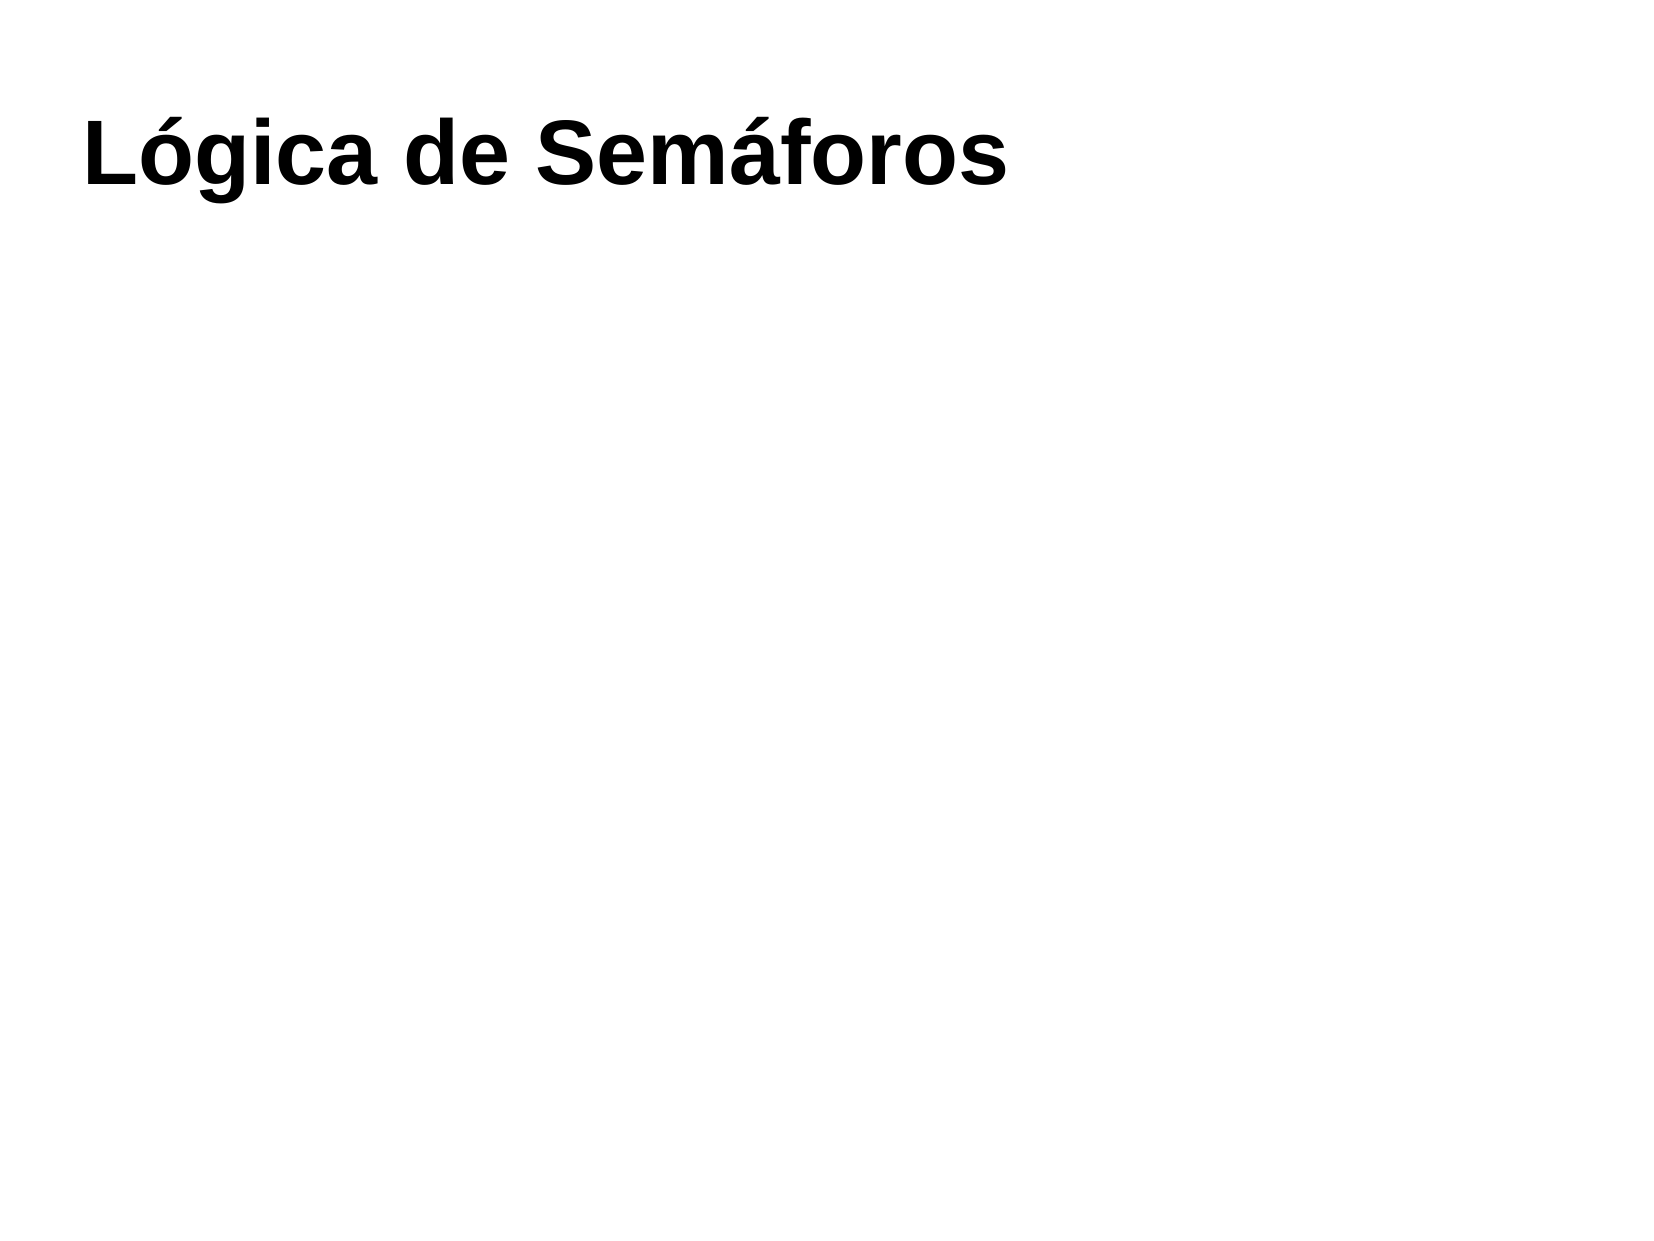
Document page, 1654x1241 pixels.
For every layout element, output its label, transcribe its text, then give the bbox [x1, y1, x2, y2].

title Lógica de Semáforos [82, 56, 1571, 250]
